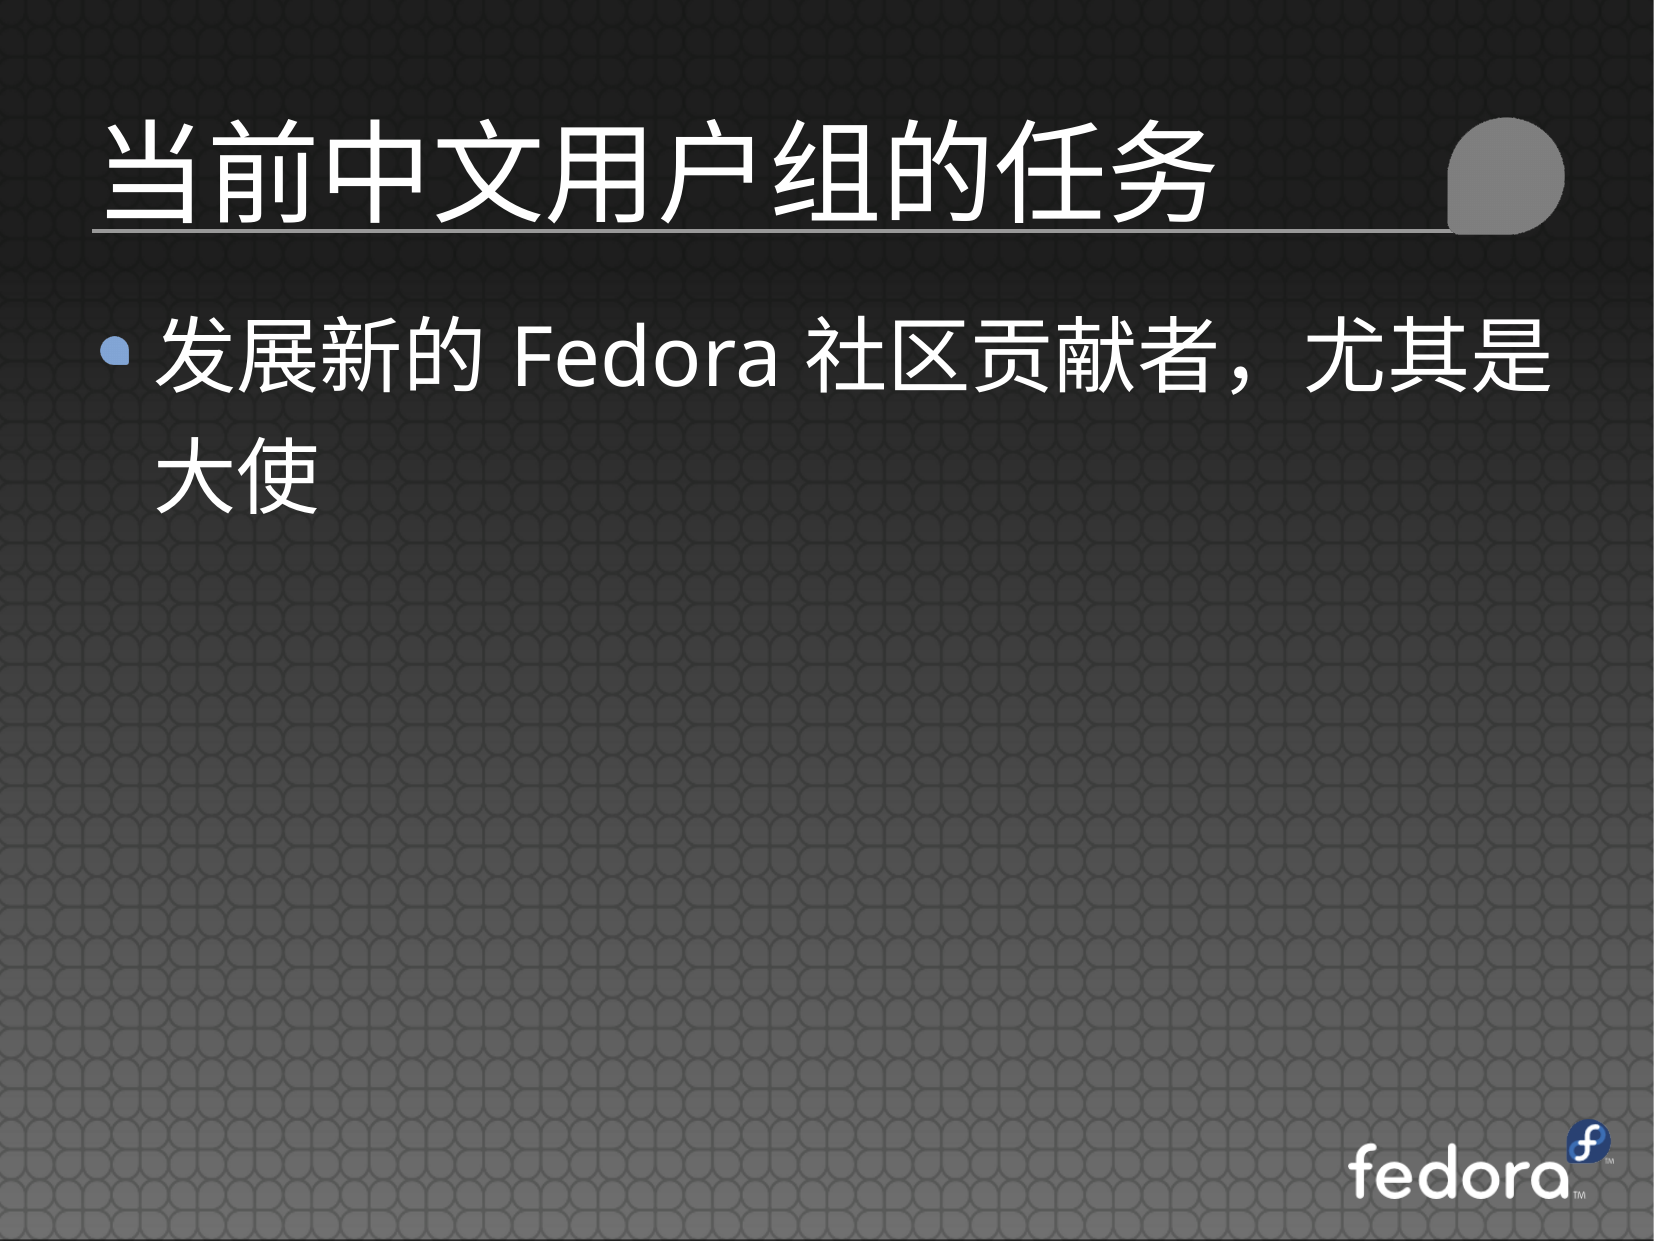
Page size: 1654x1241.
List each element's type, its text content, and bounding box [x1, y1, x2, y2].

list 发展新的Fedora社区贡献者，尤其是大使 [82, 290, 1571, 1156]
picture [0, 0, 1654, 1241]
title 当前中文用户组的任务 [94, 100, 1426, 251]
